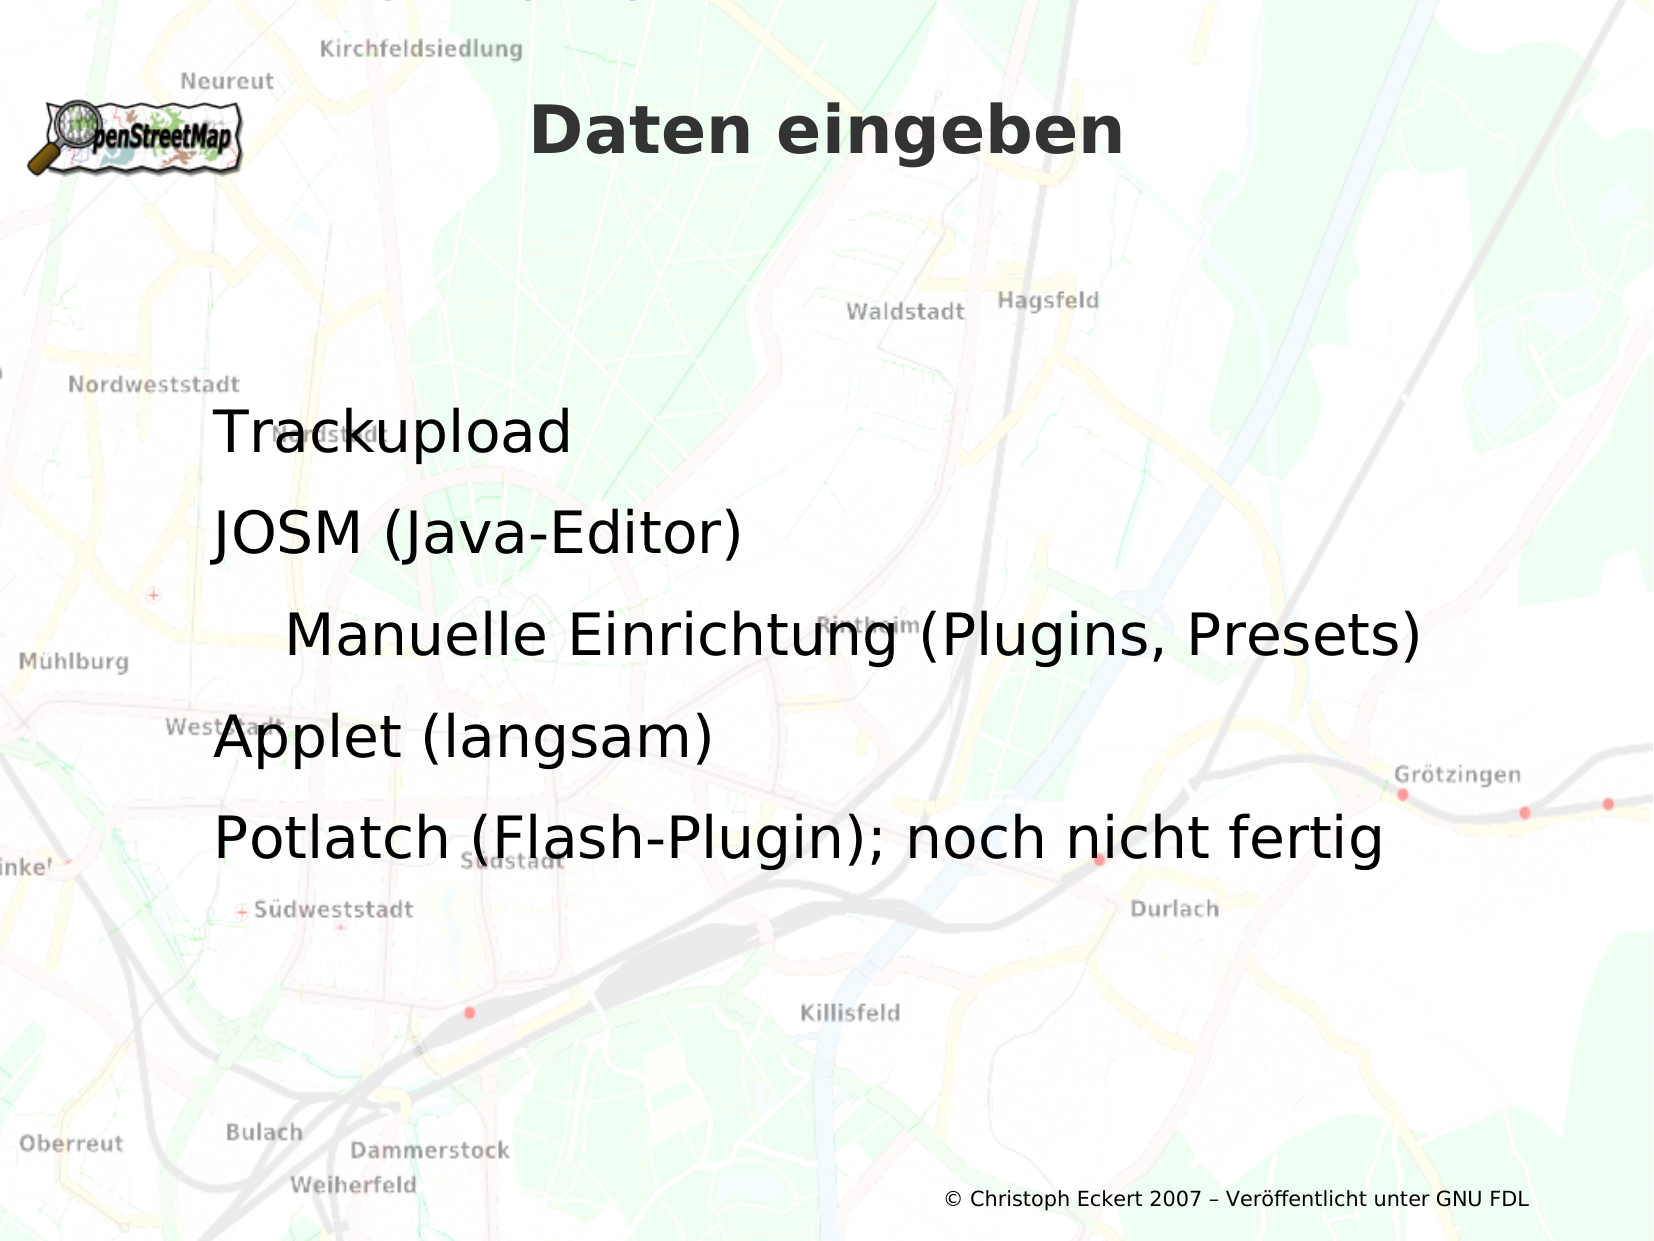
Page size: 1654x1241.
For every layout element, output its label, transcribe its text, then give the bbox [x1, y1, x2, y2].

title Daten eingeben [121, 91, 1534, 299]
subtitle Trackupload JOSM (Java-Editor) Manuelle Einrichtung (Plugins, Presets) Applet (langsam) Potlatch (Flash-Plugin); noch nicht fertig [178, 328, 1570, 910]
picture [0, 0, 1653, 1241]
